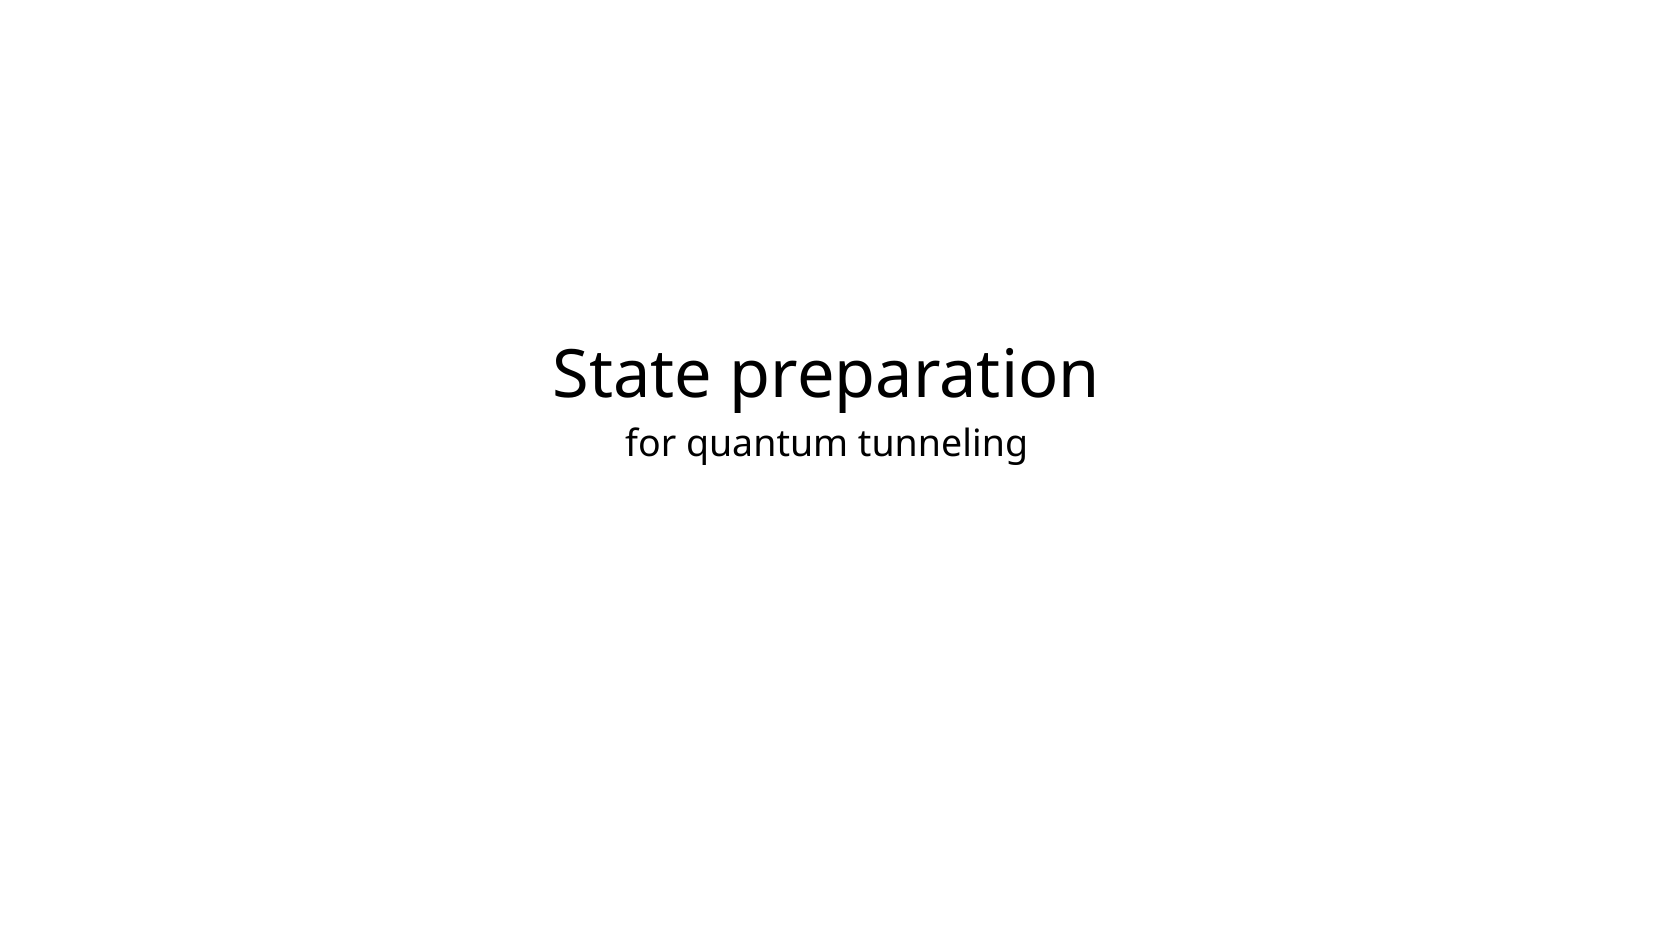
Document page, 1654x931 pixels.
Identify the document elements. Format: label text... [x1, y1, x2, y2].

subtitle State preparation for quantum tunneling [82, 37, 1571, 757]
